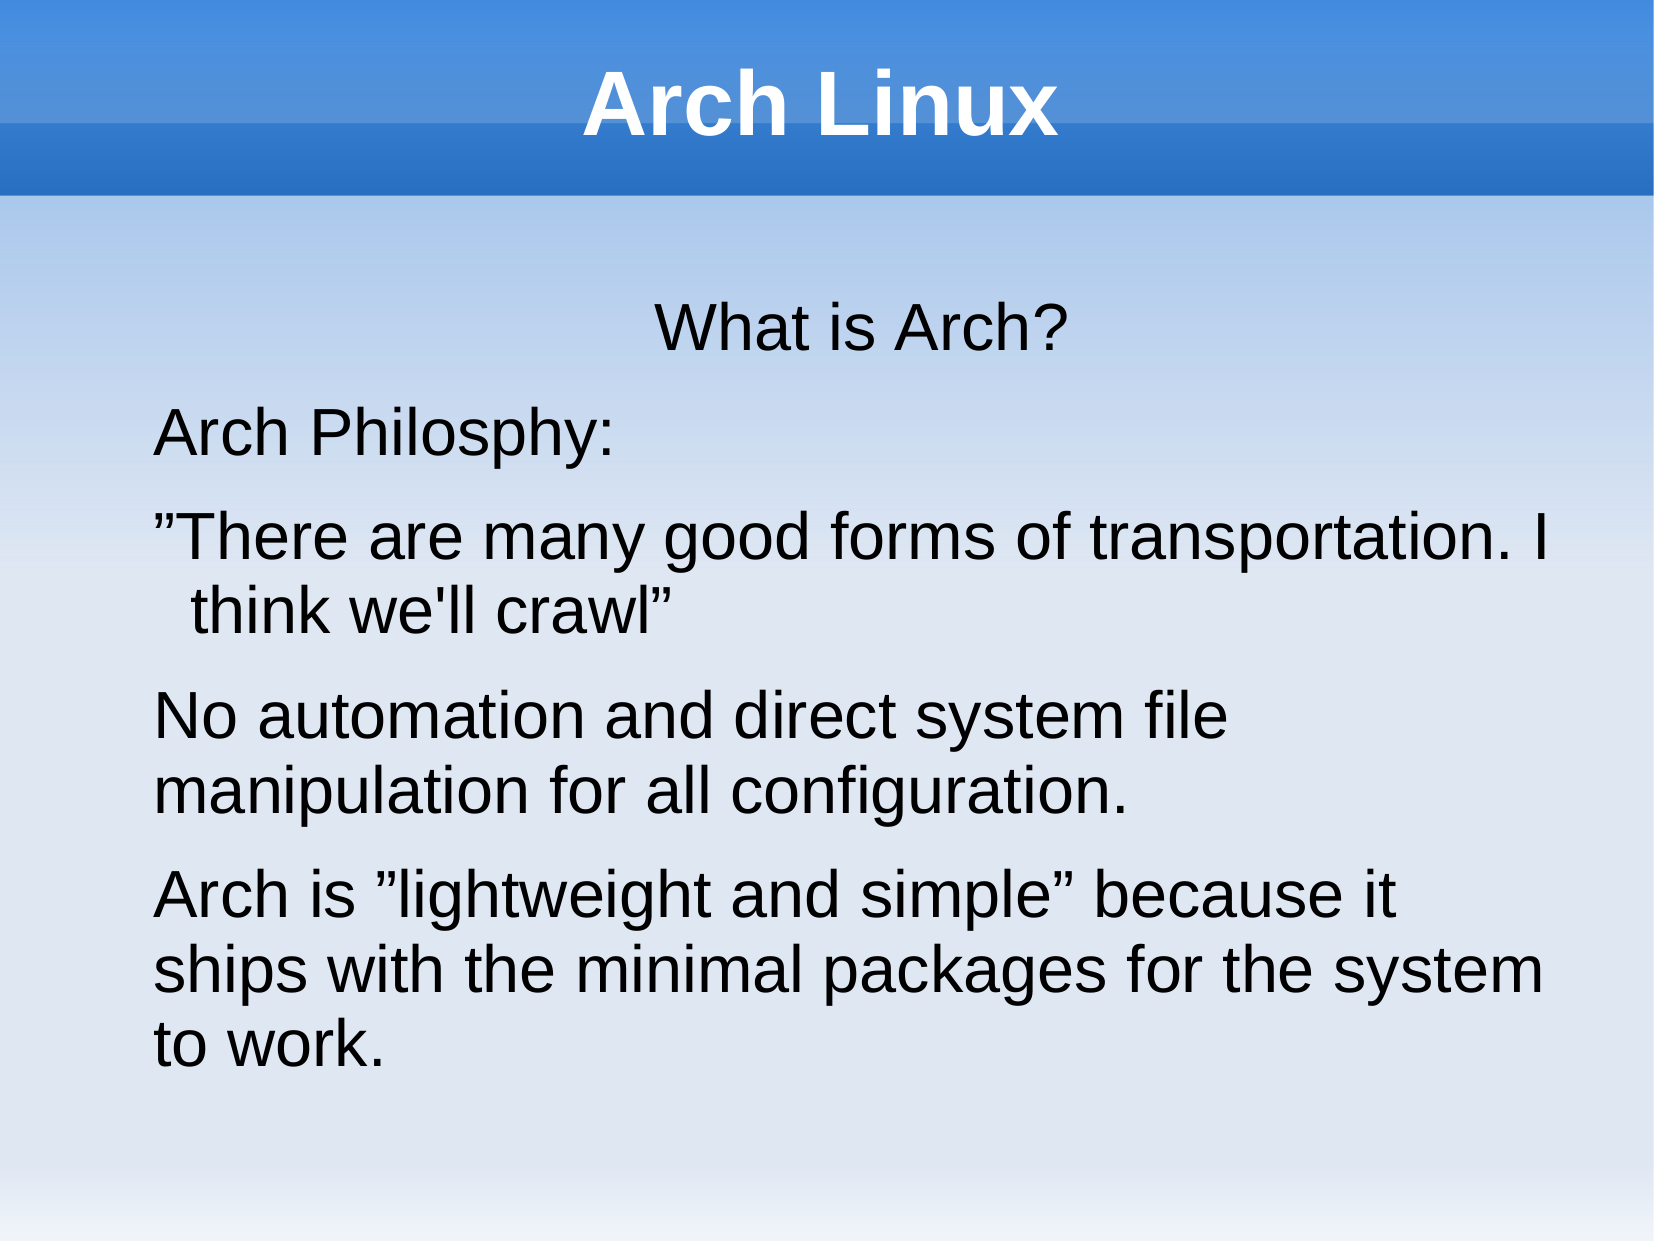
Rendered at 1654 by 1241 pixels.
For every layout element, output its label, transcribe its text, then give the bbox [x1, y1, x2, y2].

list What is Arch? Arch Philosphy: ”There are many good forms of transportation. I think we'll crawl” No automation and direct system file manipulation for all configuration. Arch is ”lightweight and simple” because it ships with the minimal packages for the system to work. [82, 290, 1571, 1109]
picture [0, 0, 1654, 1241]
title Arch Linux [76, 0, 1565, 208]
